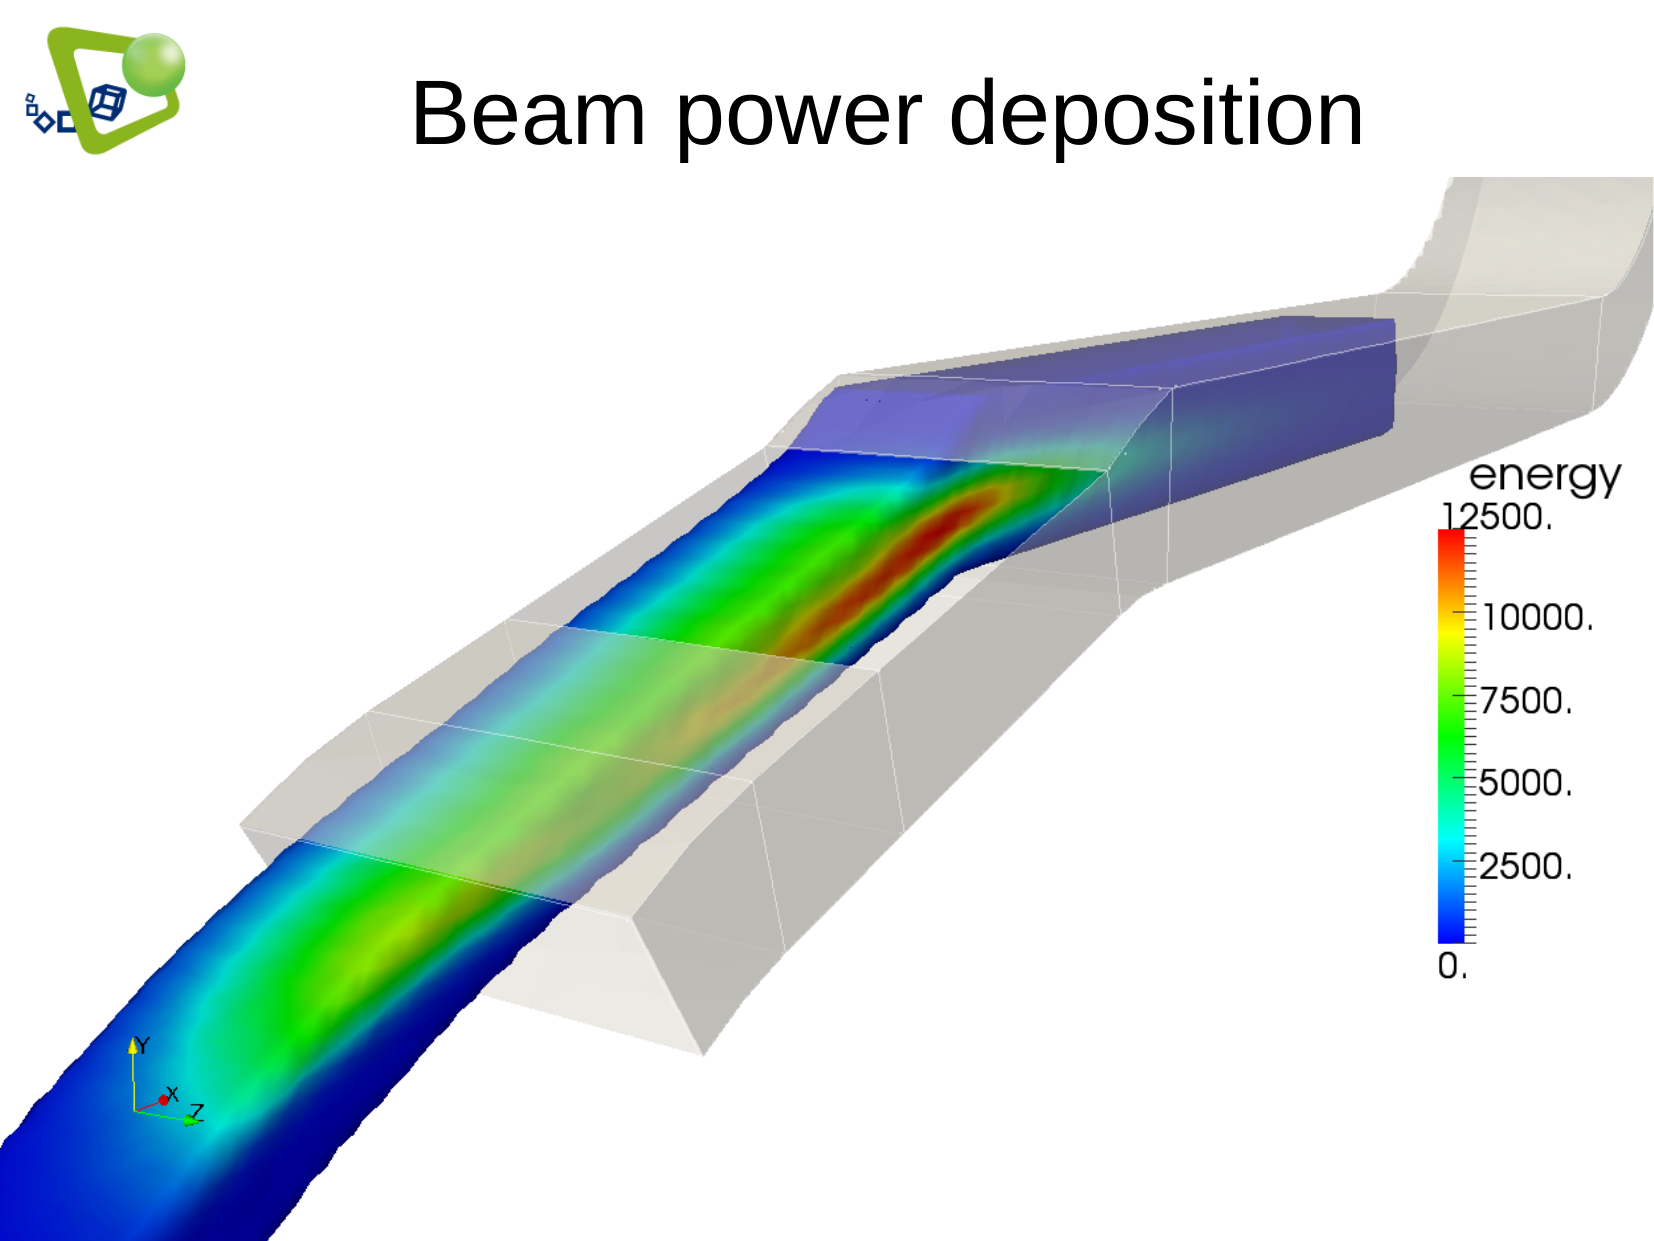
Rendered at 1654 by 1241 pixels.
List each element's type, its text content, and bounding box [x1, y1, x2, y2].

title Beam power deposition [206, 49, 1571, 177]
picture [0, 0, 1654, 1241]
